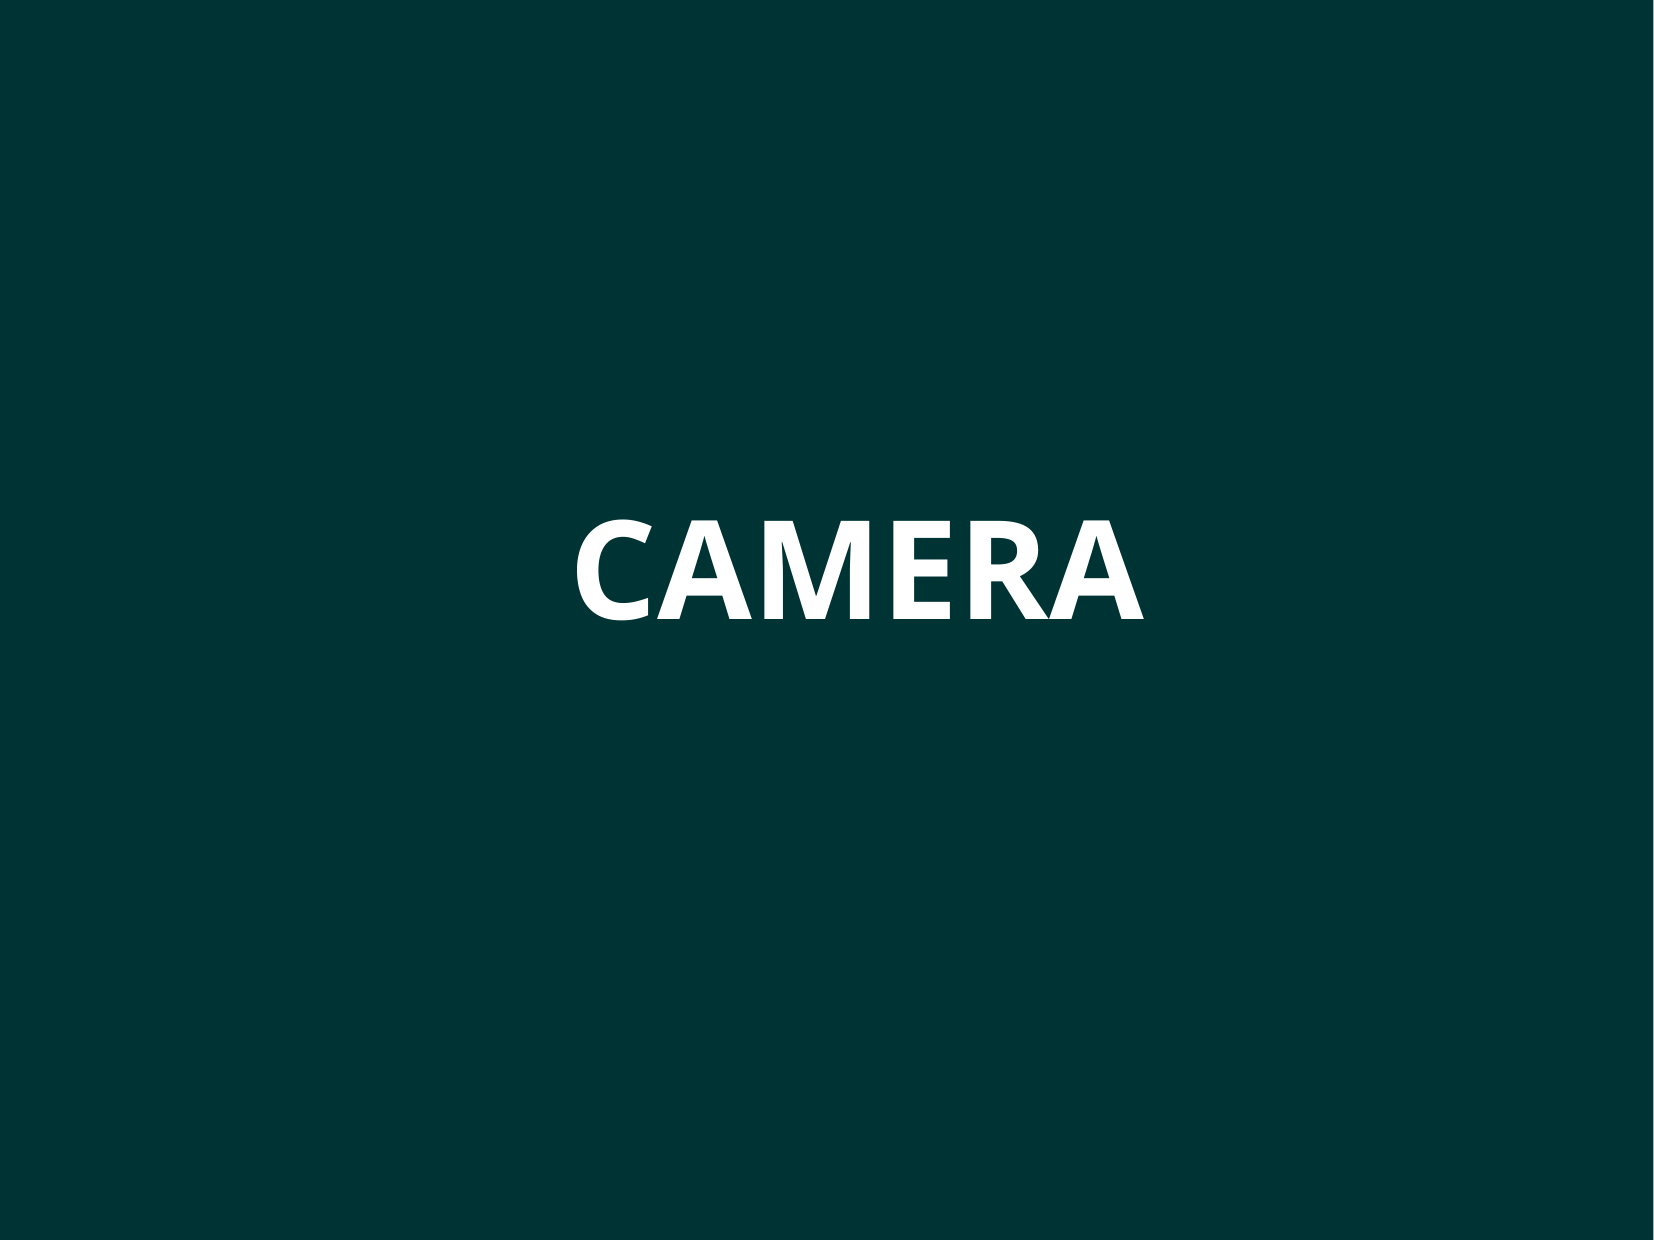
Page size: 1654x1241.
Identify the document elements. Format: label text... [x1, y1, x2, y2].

text_box CAMERA [555, 465, 1246, 789]
